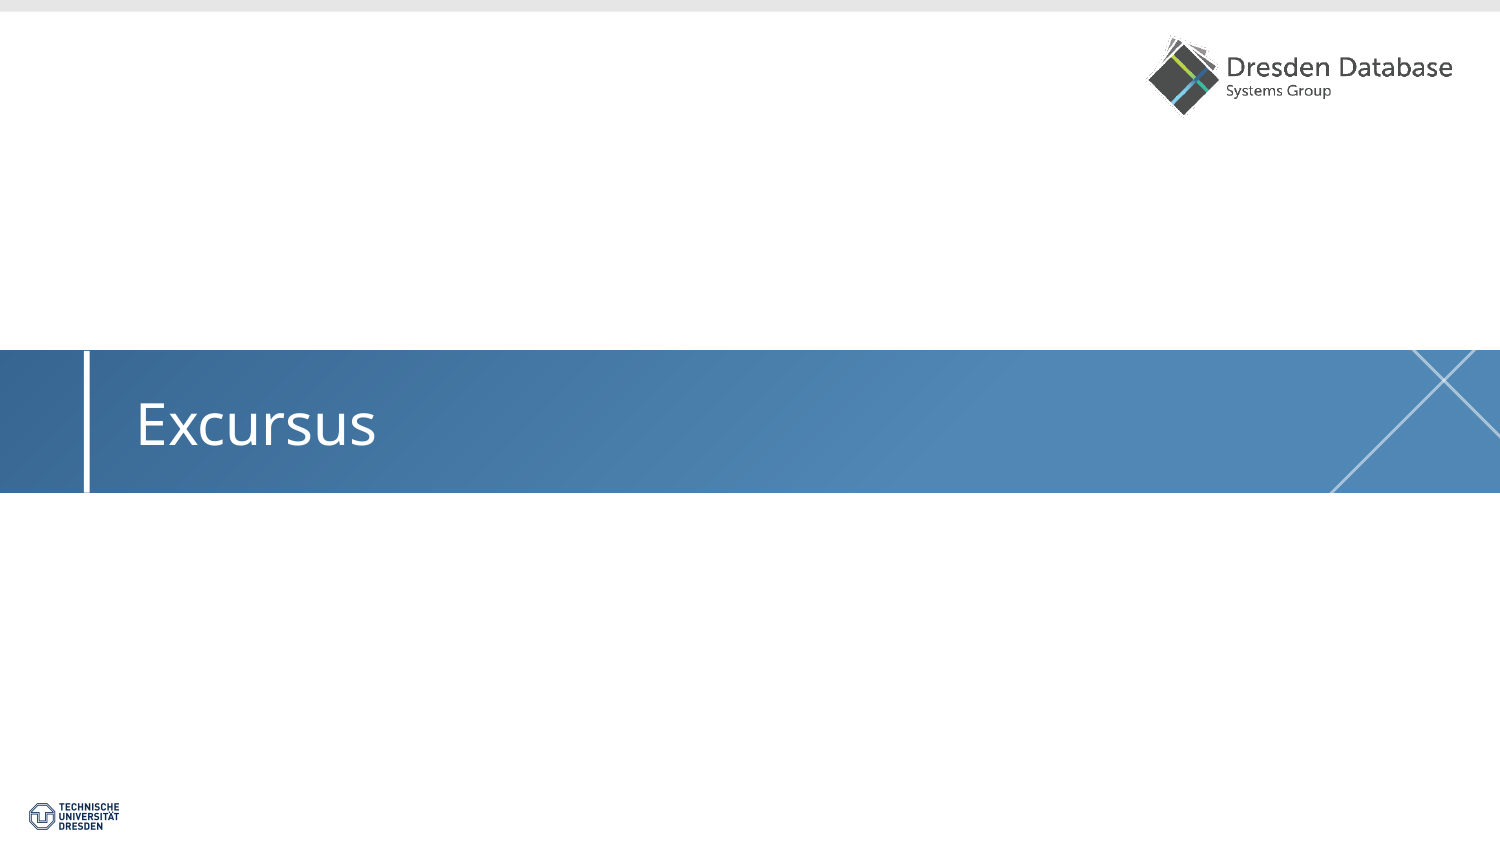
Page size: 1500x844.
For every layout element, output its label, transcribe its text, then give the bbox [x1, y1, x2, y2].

picture [1145, 35, 1453, 118]
title Excursus [121, 386, 1362, 458]
picture [29, 803, 119, 830]
